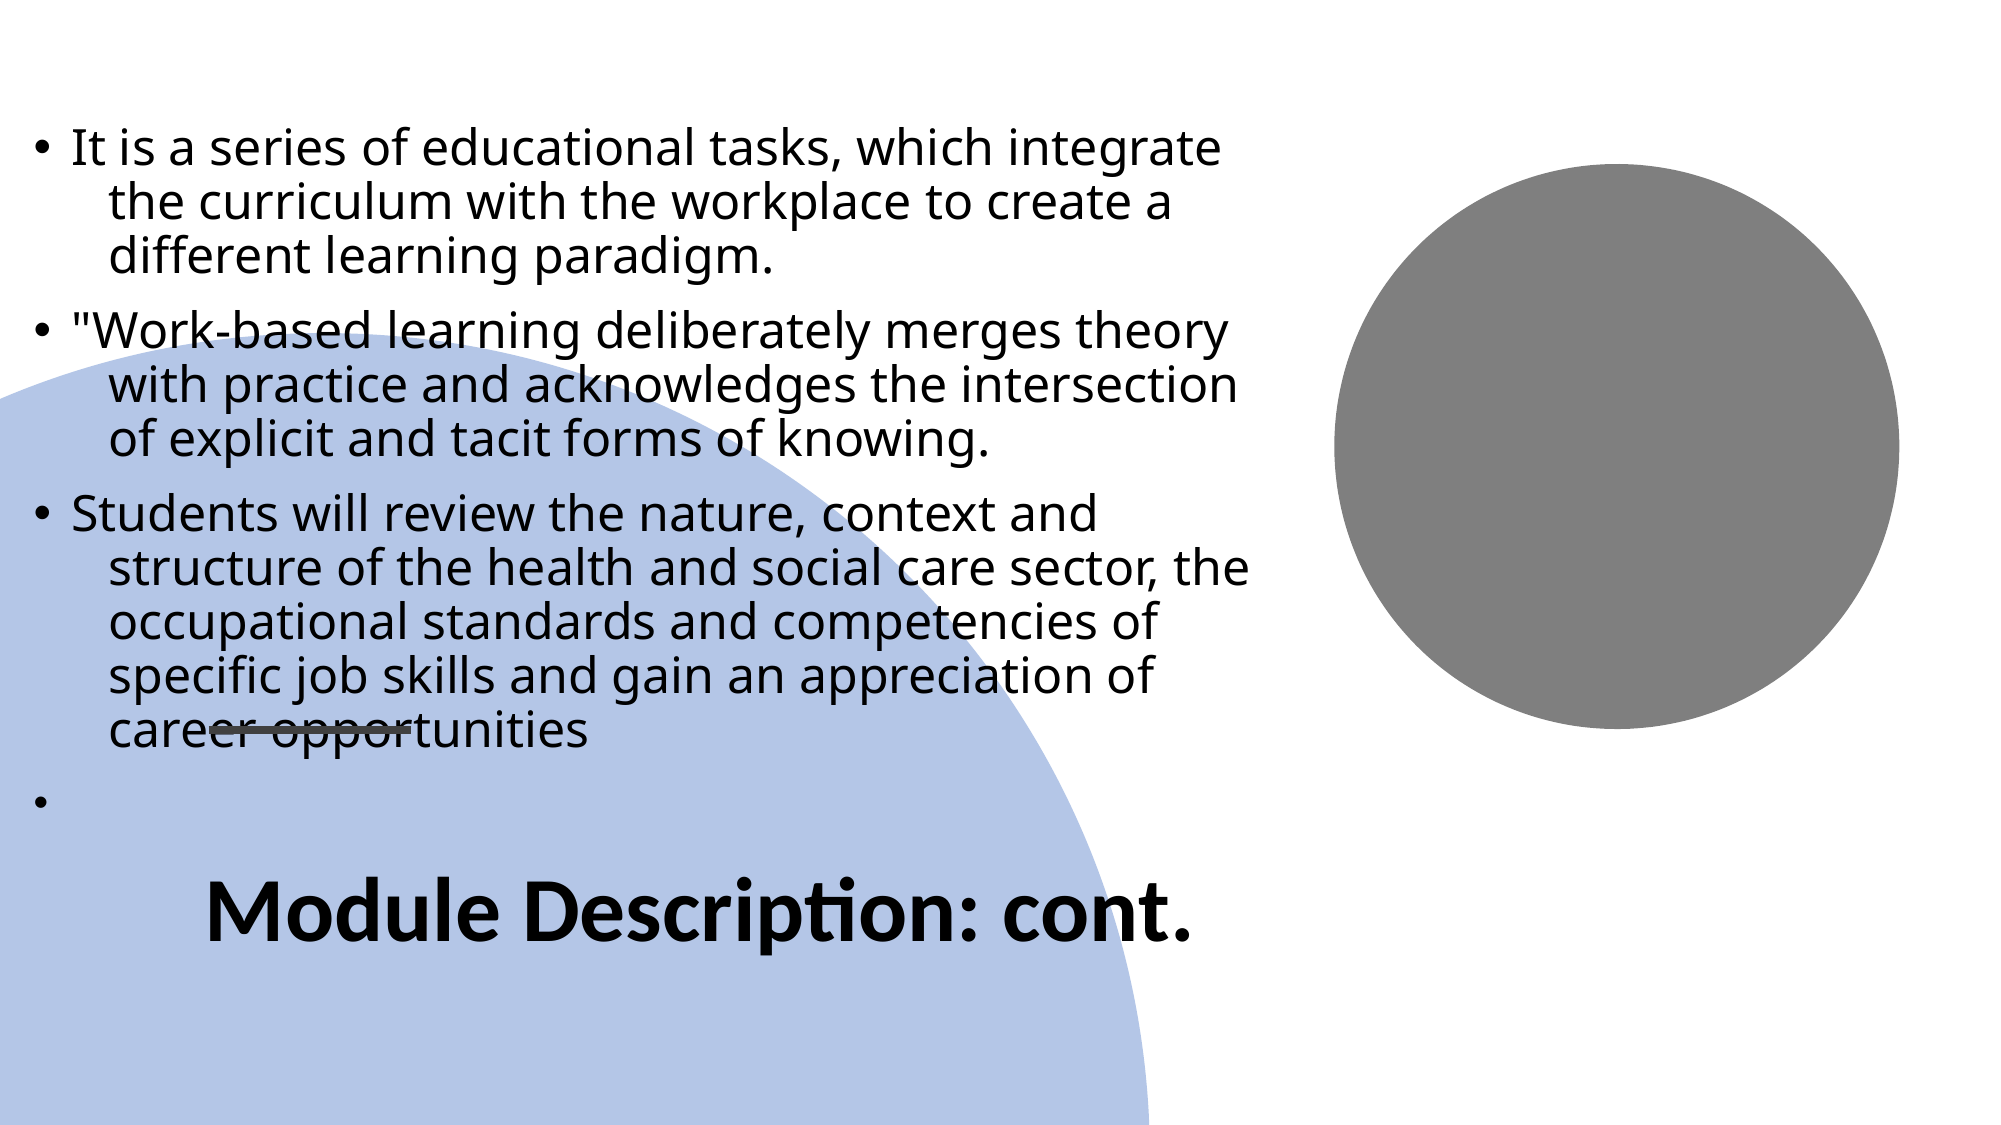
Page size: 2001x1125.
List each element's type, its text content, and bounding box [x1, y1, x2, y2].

text_box [0, 0, 2000, 1125]
list It is a series of educational tasks, which integrate the curriculum with the workplace to create a different learning paradigm. "Work-based learning deliberately merges theory with practice and acknowledges the intersection of explicit and tacit forms of knowing. Students will review the nature, context and structure of the health and social care sector, the occupational standards and competencies of specific job skills and gain an appreciation of career opportunities [18, 114, 1314, 803]
title Module Description: cont. [189, 802, 1881, 1021]
